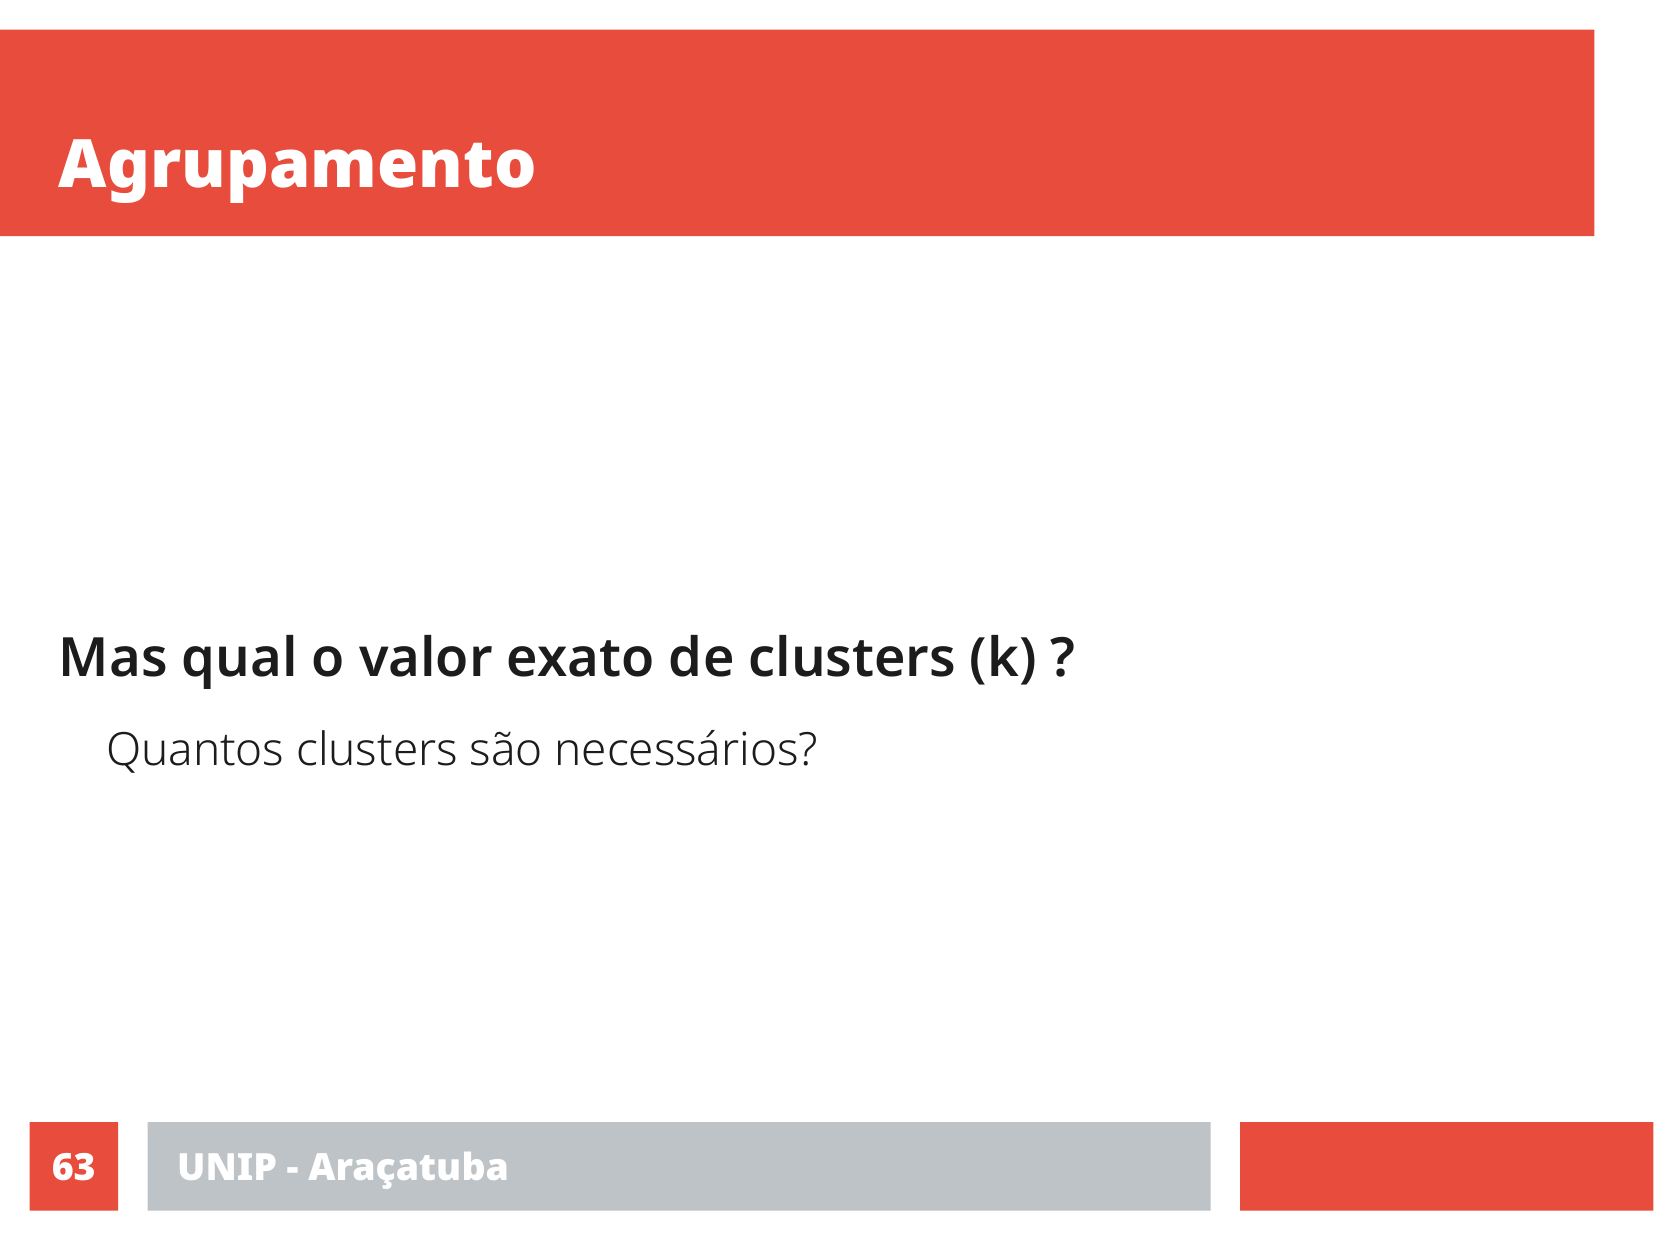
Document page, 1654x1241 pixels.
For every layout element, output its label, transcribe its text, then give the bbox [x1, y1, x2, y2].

title Agrupamento [59, 59, 1595, 207]
list Mas qual o valor exato de clusters (k) ? Quantos clusters são necessários? [59, 324, 1565, 1093]
